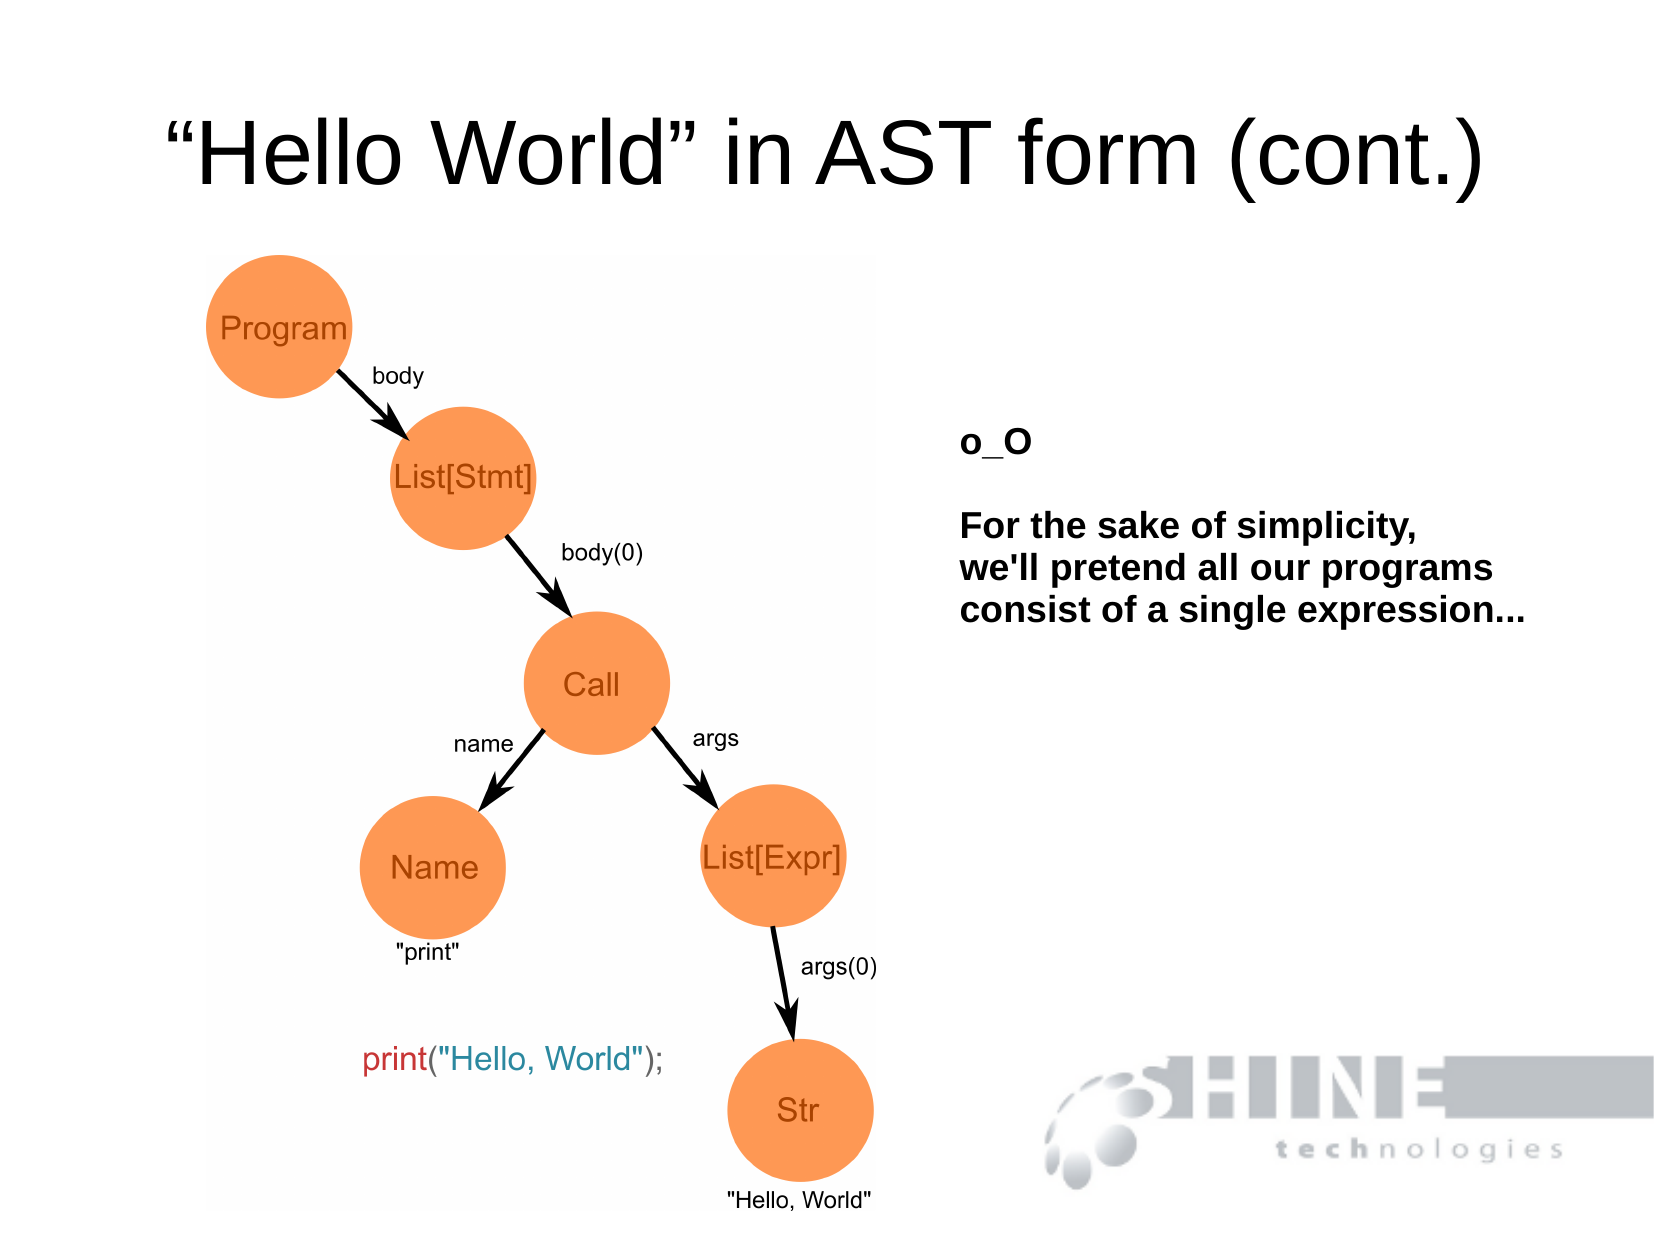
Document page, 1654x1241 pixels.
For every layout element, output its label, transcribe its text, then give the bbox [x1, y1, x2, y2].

text_box o_O For the sake of simplicity, we'll pretend all our programs consist of a single expression... [944, 413, 1542, 639]
picture [0, 0, 1654, 1241]
title “Hello World” in AST form (cont.) [82, 56, 1571, 250]
